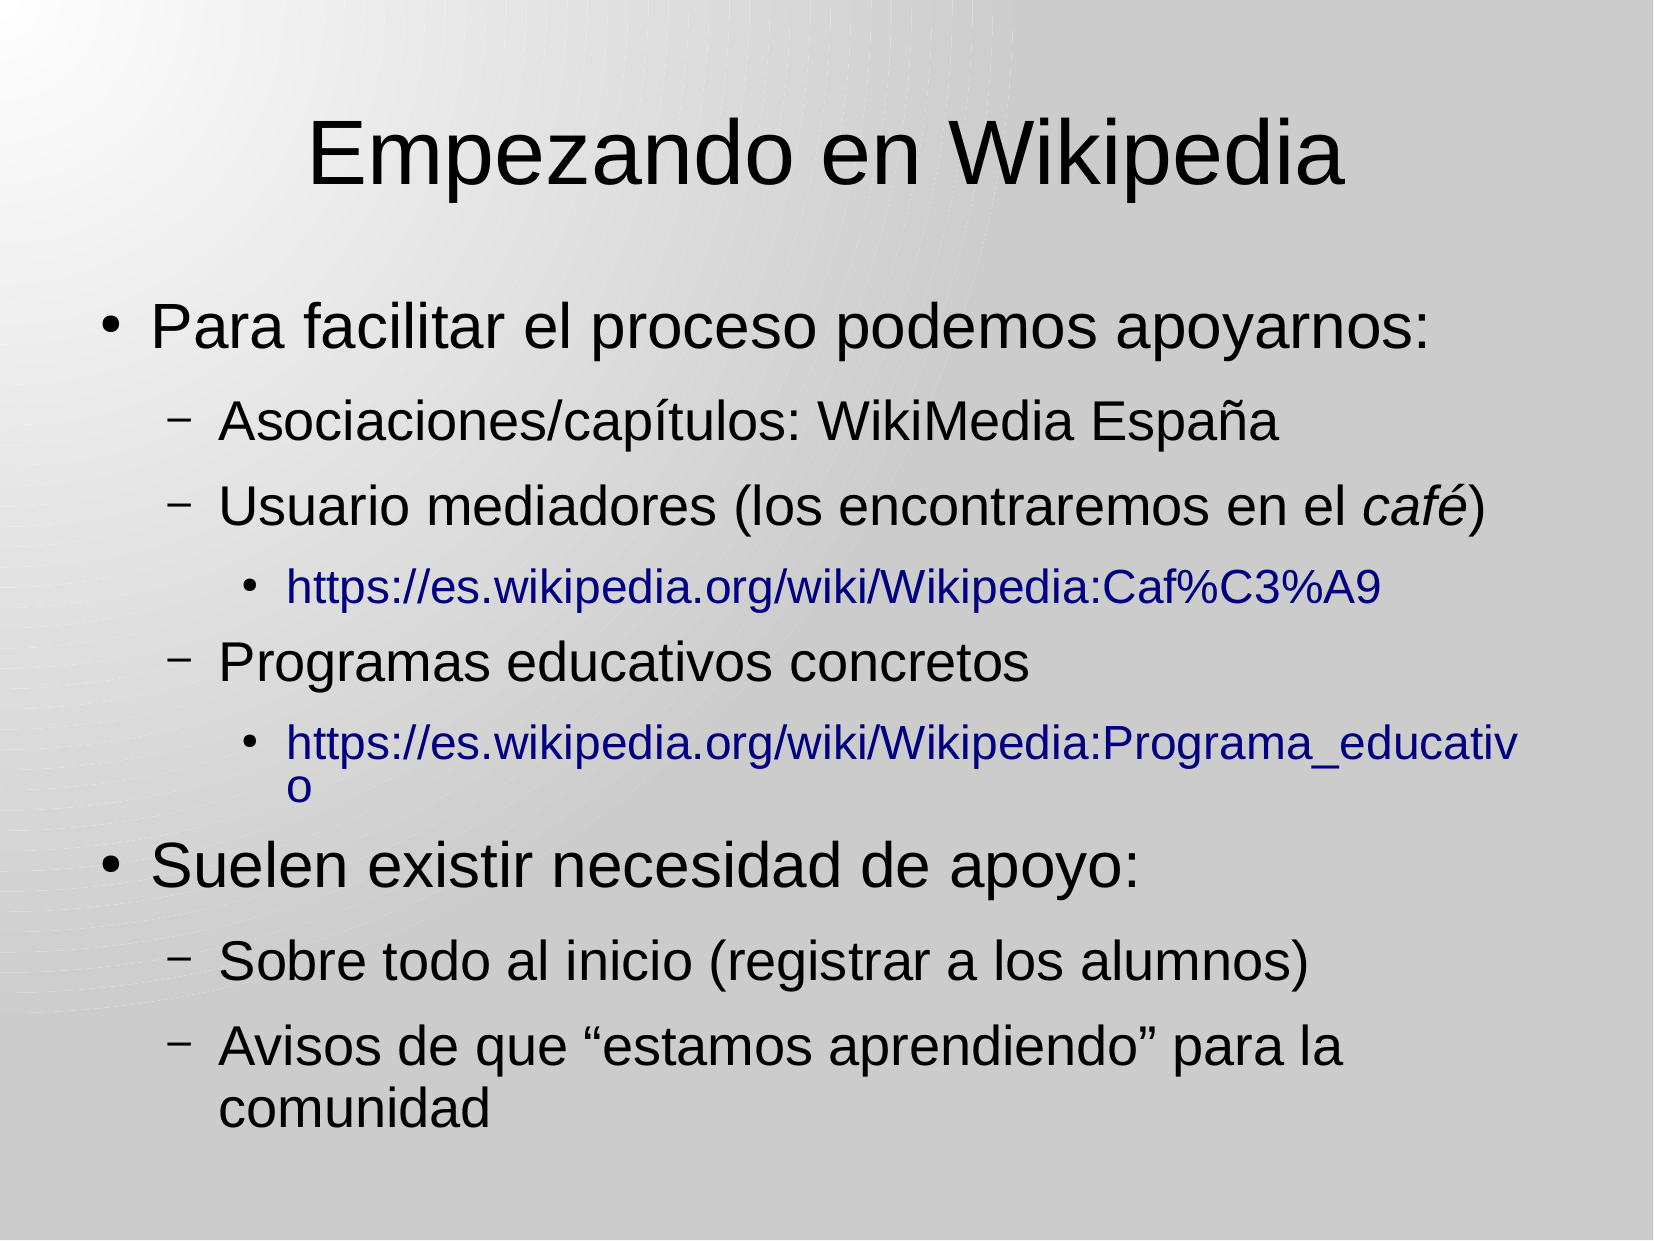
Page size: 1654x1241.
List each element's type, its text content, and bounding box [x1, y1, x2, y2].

title Empezando en Wikipedia [82, 49, 1571, 257]
list Para facilitar el proceso podemos apoyarnos: Asociaciones/capítulos: WikiMedia España Usuario mediadores (los encontraremos en el café) https://es.wikipedia.org/wiki/Wikipedia:Caf%C3%A9 Programas educativos concretos https://es.wikipedia.org/wiki/Wikipedia:Programa_educativo Suelen existir necesidad de apoyo: Sobre todo al inicio (registrar a los alumnos) Avisos de que “estamos aprendiendo” para la comunidad [82, 290, 1538, 1109]
